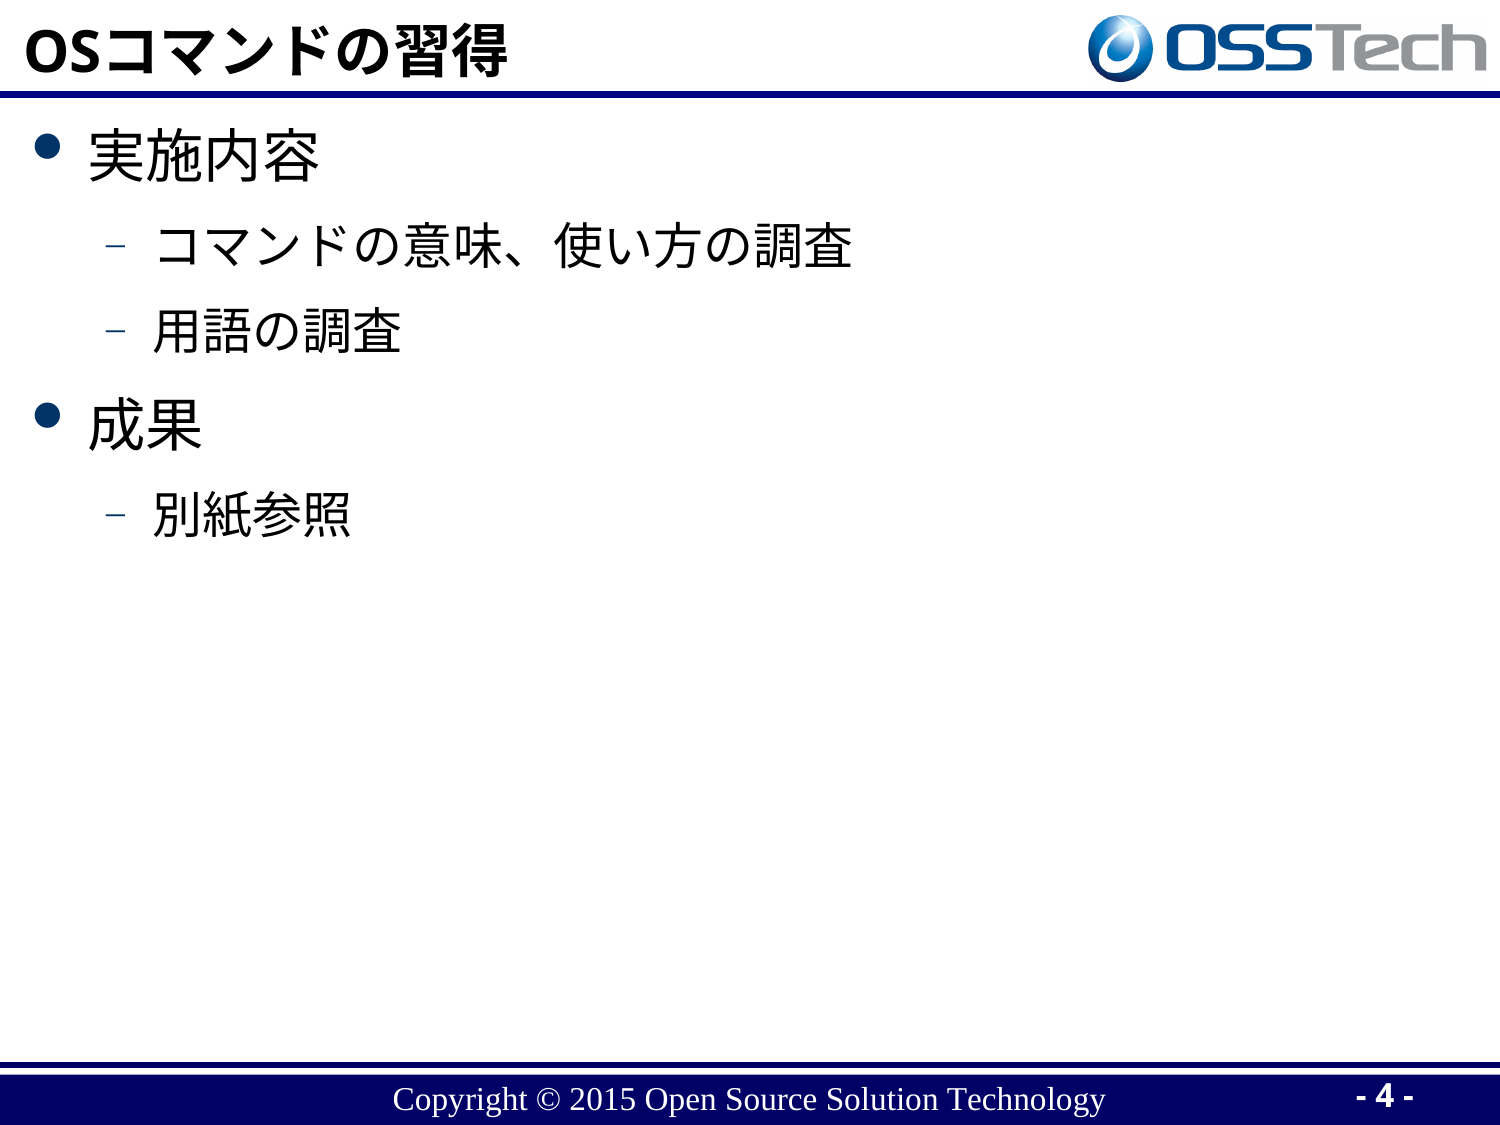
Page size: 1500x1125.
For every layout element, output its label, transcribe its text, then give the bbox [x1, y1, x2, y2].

title OSコマンドの習得 [23, 5, 1087, 95]
picture [1087, 13, 1488, 83]
list 実施内容 コマンドの意味、使い方の調査 用語の調査 成果 別紙参照 [31, 110, 1435, 853]
